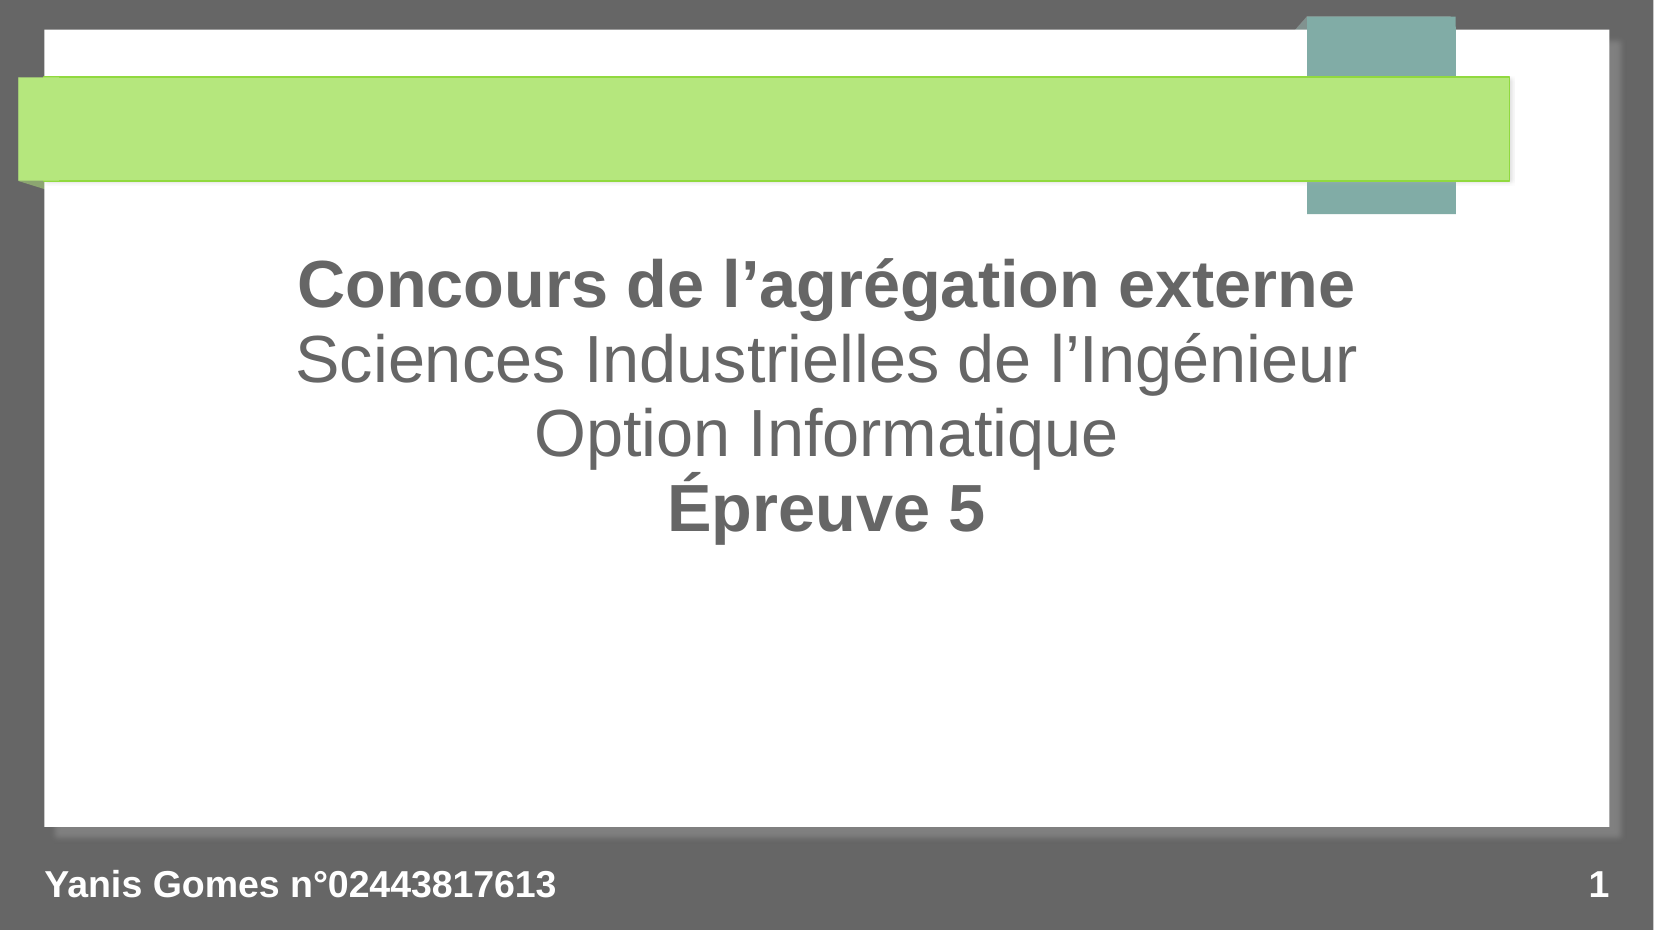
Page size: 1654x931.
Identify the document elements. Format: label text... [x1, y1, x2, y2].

text_box <numéro> [974, 856, 1625, 916]
text_box Yanis Gomes n°02443817613 [29, 856, 680, 916]
subtitle Concours de l’agrégation externe Sciences Industrielles de l’Ingénieur Option Informatique Épreuve 5 [88, 203, 1565, 795]
